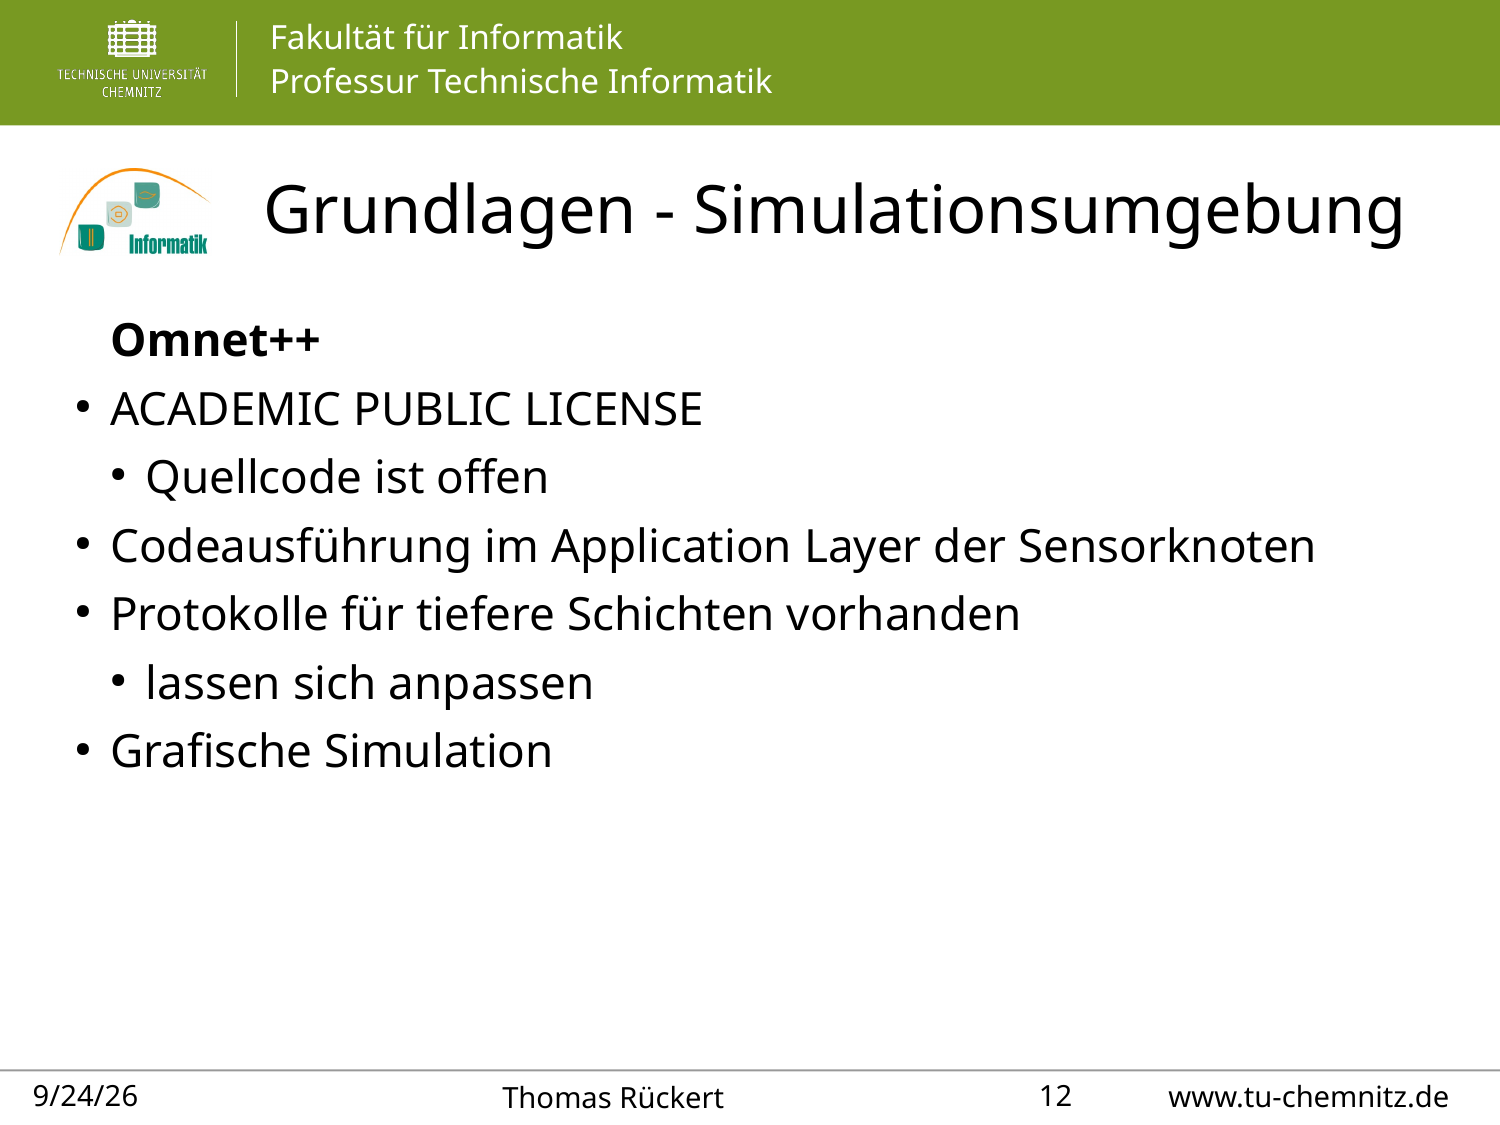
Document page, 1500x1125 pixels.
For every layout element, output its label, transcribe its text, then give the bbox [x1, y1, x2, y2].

picture [25, 0, 239, 130]
slide_number 4/9/15 [17, 1069, 356, 1125]
picture [59, 168, 212, 256]
title Grundlagen - Simulationsumgebung [248, 159, 1459, 271]
slide_number <number> [750, 1069, 1088, 1125]
footer Thomas Rückert [360, 1069, 750, 1125]
text_box Omnet++ ACADEMIC PUBLIC LICENSE Quellcode ist offen Codeausführung im Application Layer der Sensorknoten Protokolle für tiefere Schichten vorhanden lassen sich anpassen Grafische Simulation [60, 299, 1386, 908]
